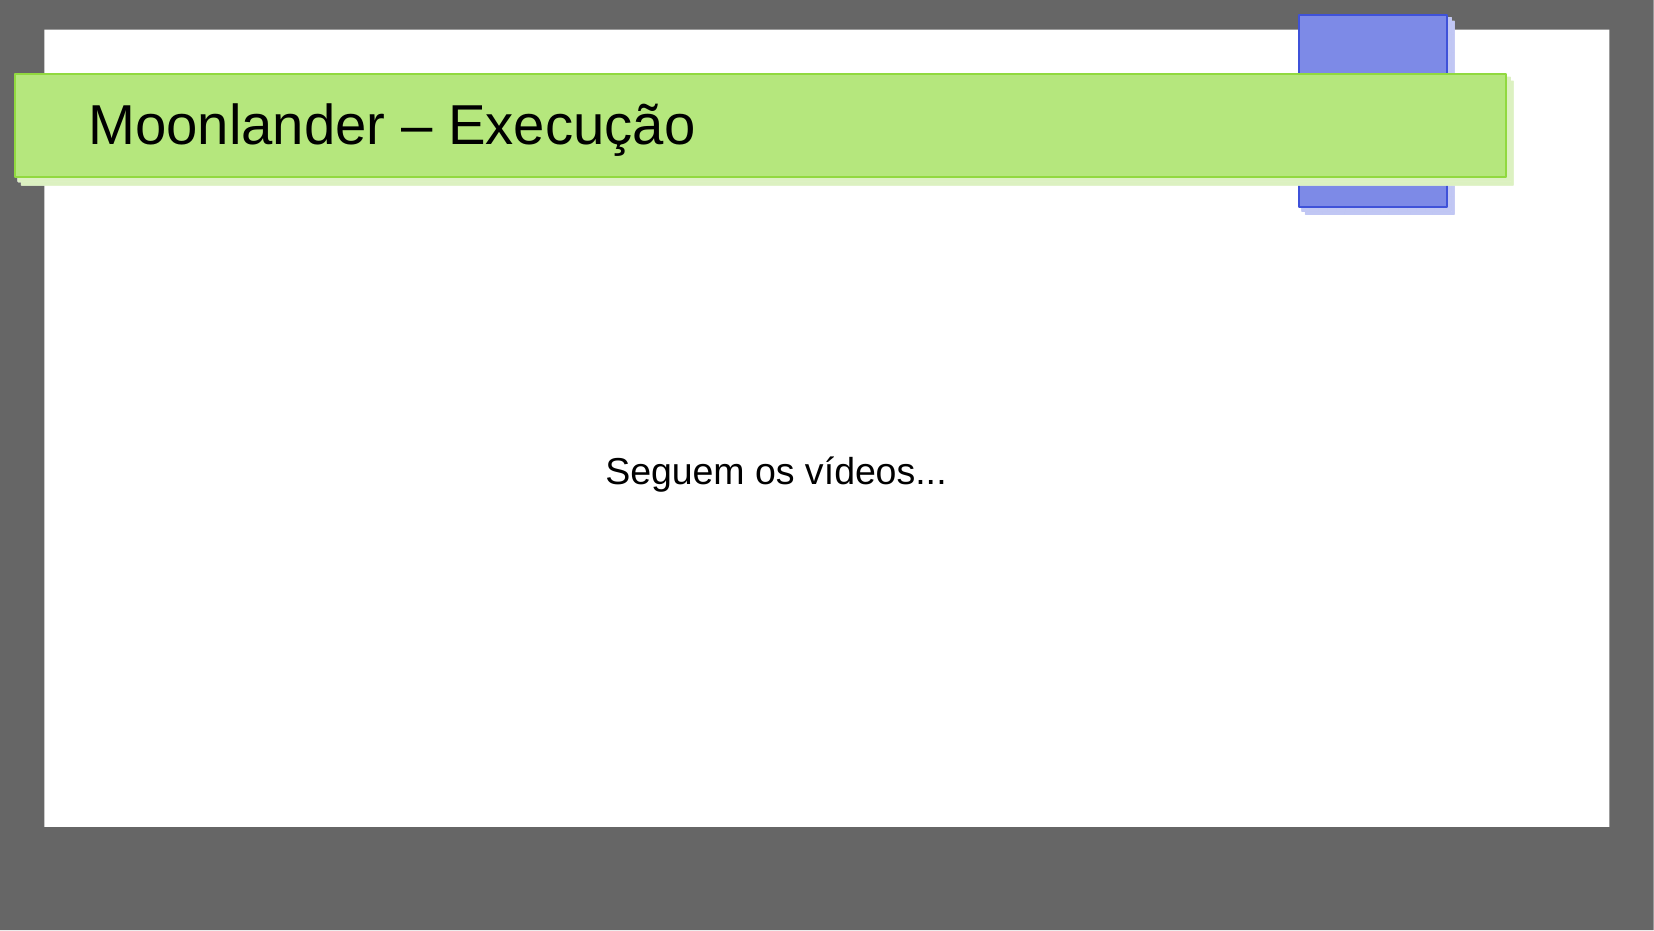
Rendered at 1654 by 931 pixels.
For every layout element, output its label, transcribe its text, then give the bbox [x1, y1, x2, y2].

text_box Seguem os vídeos... [590, 442, 1004, 500]
title Moonlander – Execução [88, 73, 1506, 178]
